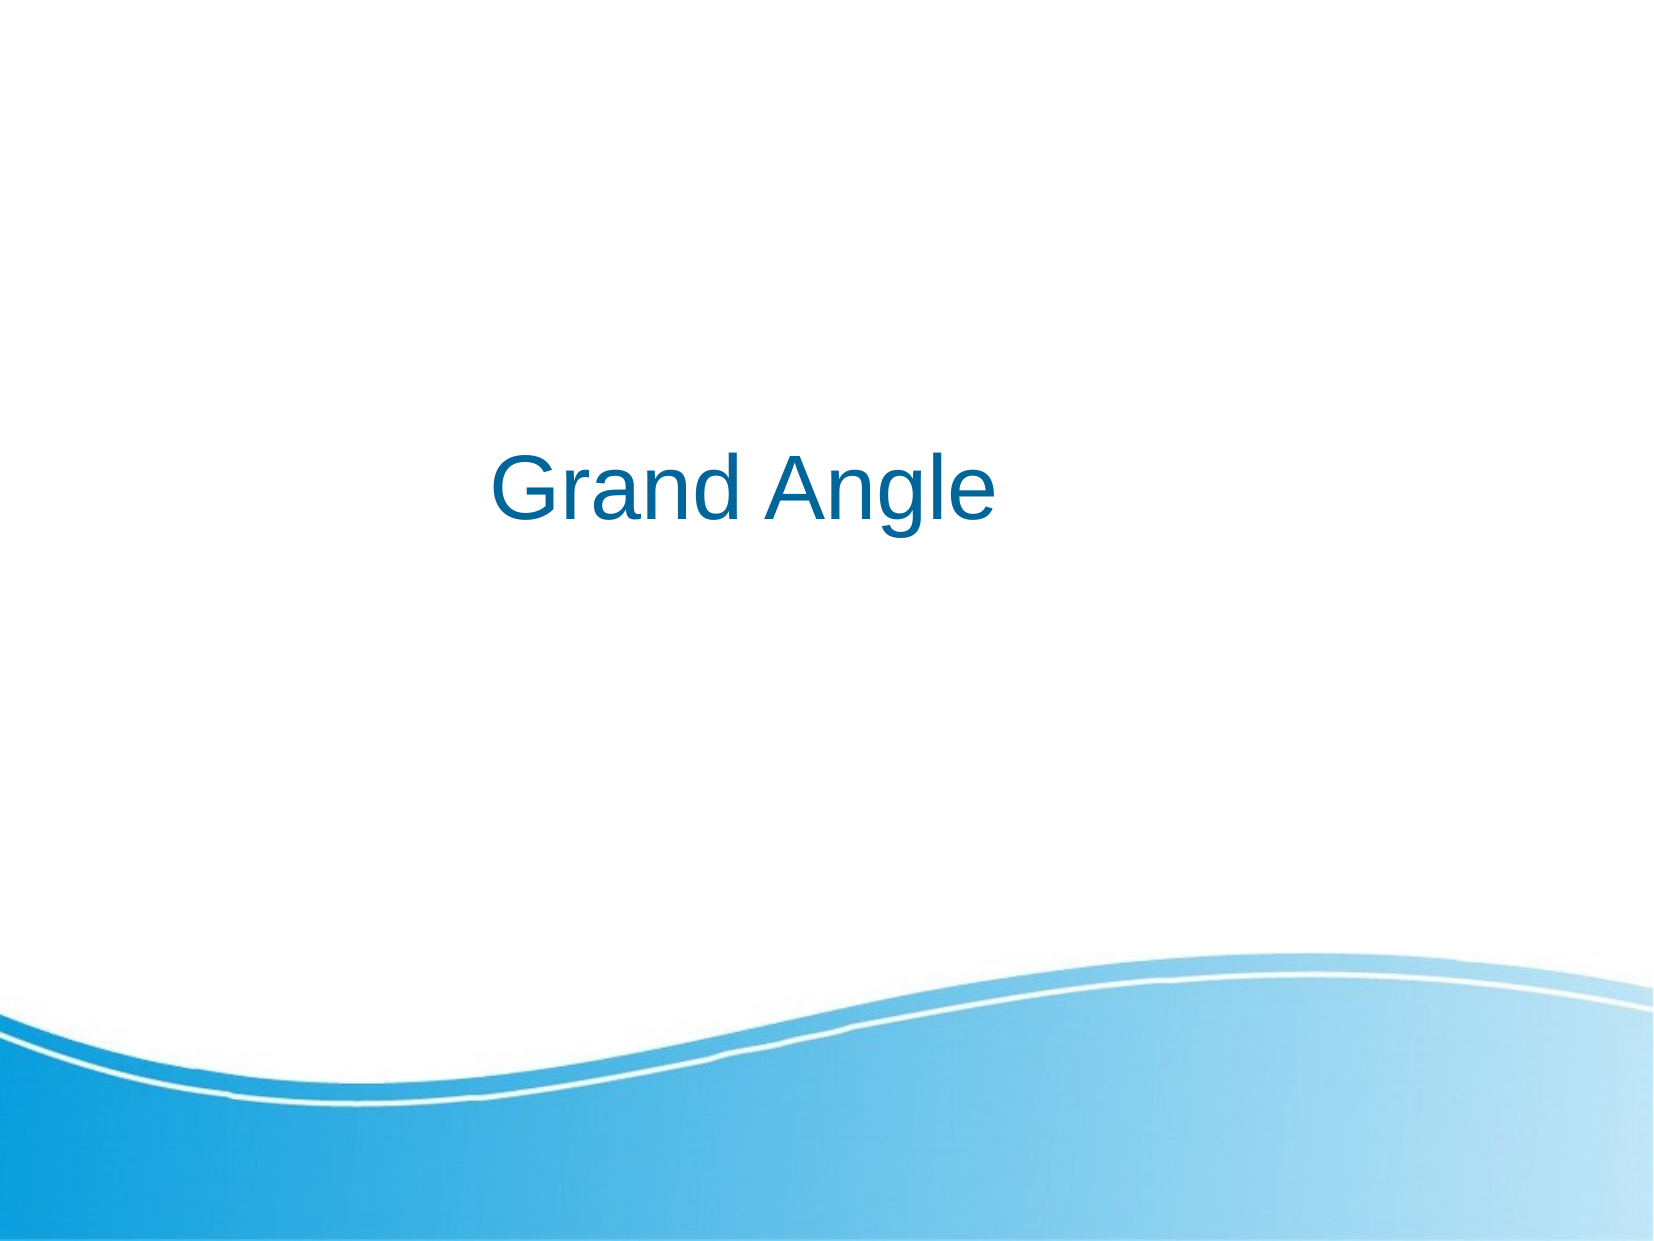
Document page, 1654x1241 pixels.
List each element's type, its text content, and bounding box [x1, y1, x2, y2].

title Grand Angle [0, 384, 1489, 592]
picture [0, 952, 1654, 1241]
